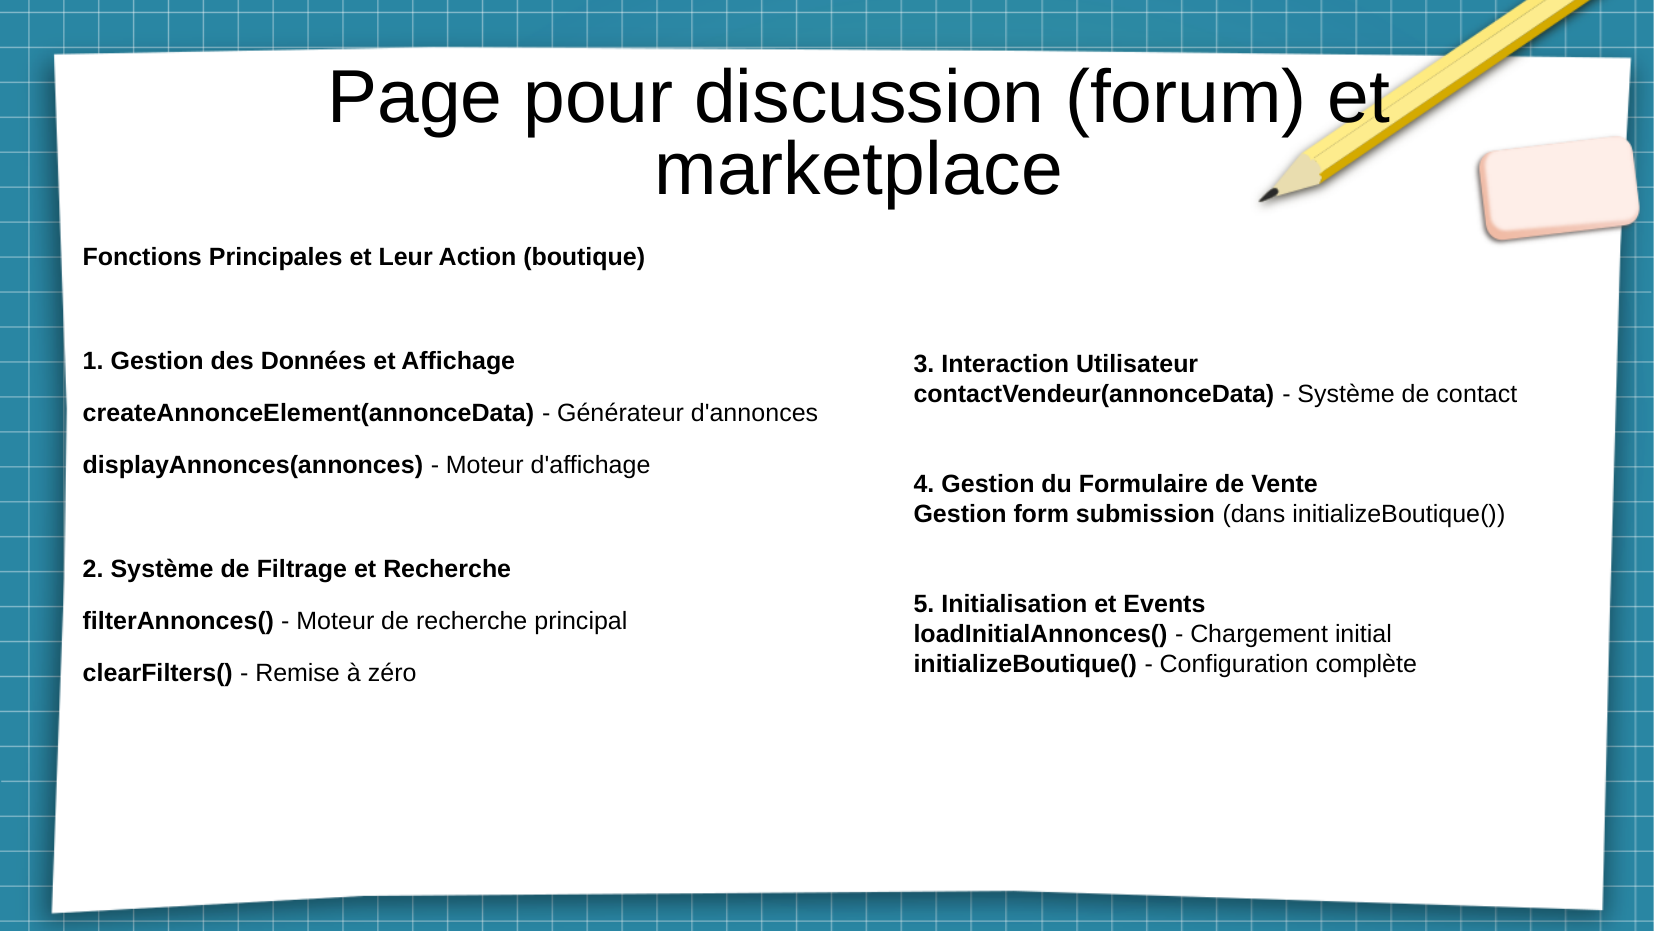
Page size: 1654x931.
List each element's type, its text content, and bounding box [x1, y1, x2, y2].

list Fonctions Principales et Leur Action (boutique) 1. Gestion des Données et Affichage createAnnonceElement(annonceData) - Générateur d'annonces displayAnnonces(annonces) - Moteur d'affichage 2. Système de Filtrage et Recherche filterAnnonces() - Moteur de recherche principal clearFilters() - Remise à zéro [82, 240, 852, 715]
title Page pour discussion (forum) et marketplace [147, 65, 1571, 193]
text_box 3. Interaction Utilisateur contactVendeur(annonceData) - Système de contact 4. Gestion du Formulaire de Vente Gestion form submission (dans initializeBoutique()) 5. Initialisation et Events loadInitialAnnonces() - Chargement initial initializeBoutique() - Configuration complète [898, 240, 1585, 726]
